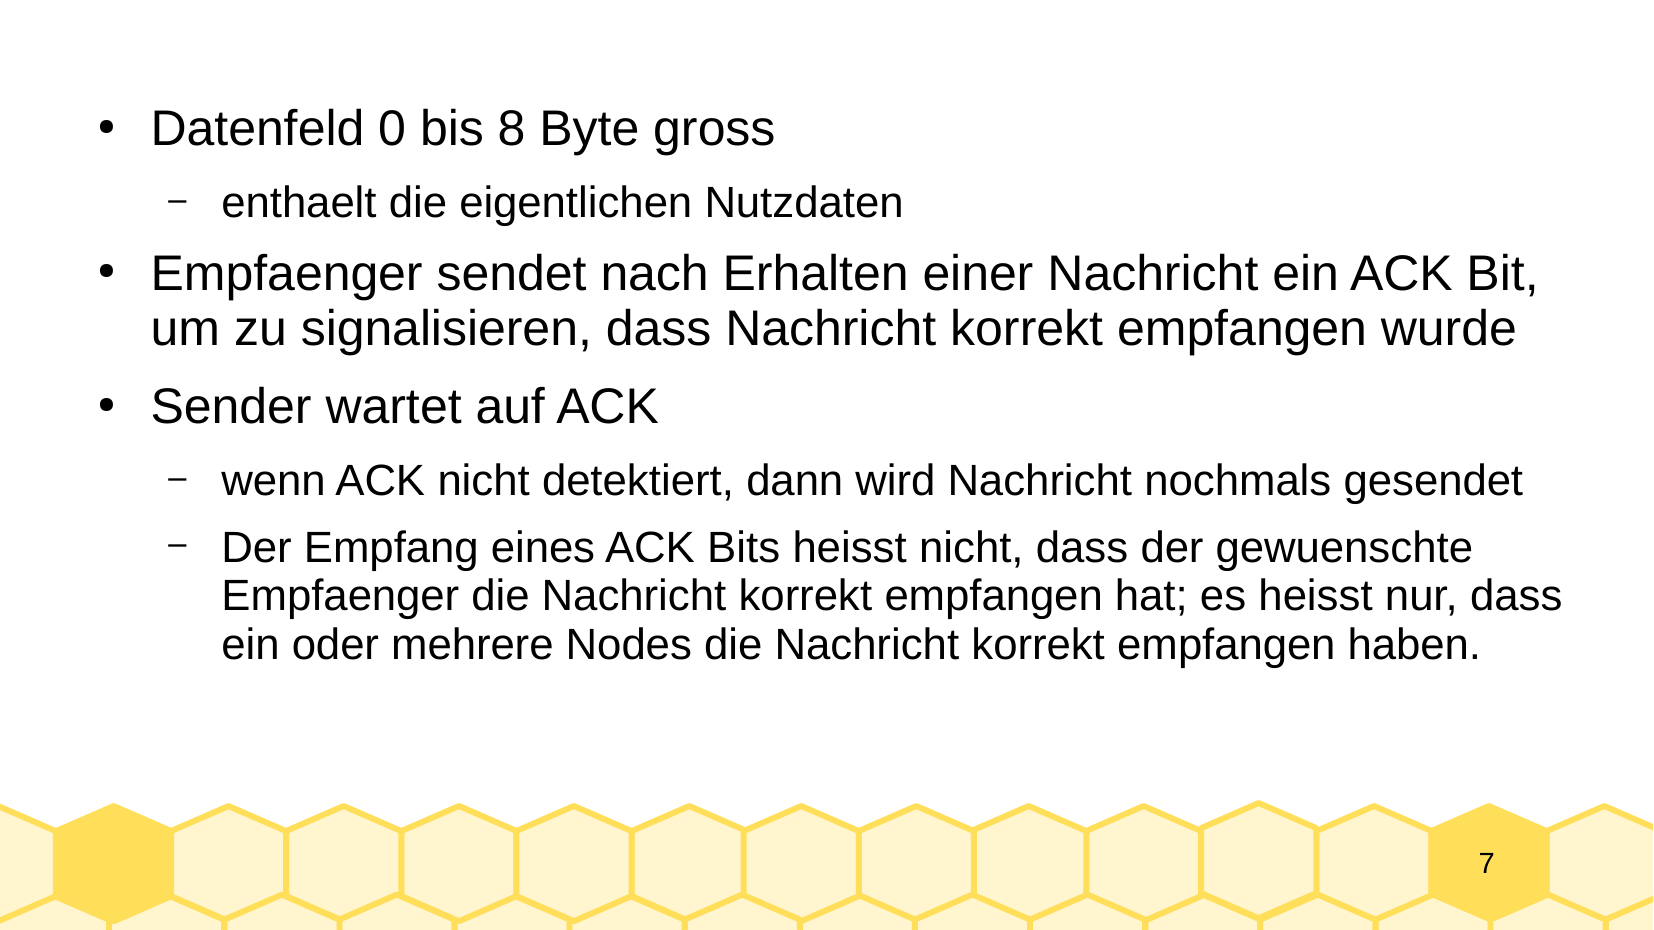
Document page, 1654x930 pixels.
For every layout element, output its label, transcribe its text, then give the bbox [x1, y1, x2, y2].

list Datenfeld 0 bis 8 Byte gross enthaelt die eigentlichen Nutzdaten Empfaenger sendet nach Erhalten einer Nachricht ein ACK Bit, um zu signalisieren, dass Nachricht korrekt empfangen wurde Sender wartet auf ACK wenn ACK nicht detektiert, dann wird Nachricht nochmals gesendet Der Empfang eines ACK Bits heisst nicht, dass der gewuenschte Empfaenger die Nachricht korrekt empfangen hat; es heisst nur, dass ein oder mehrere Nodes die Nachricht korrekt empfangen haben. [79, 100, 1568, 783]
